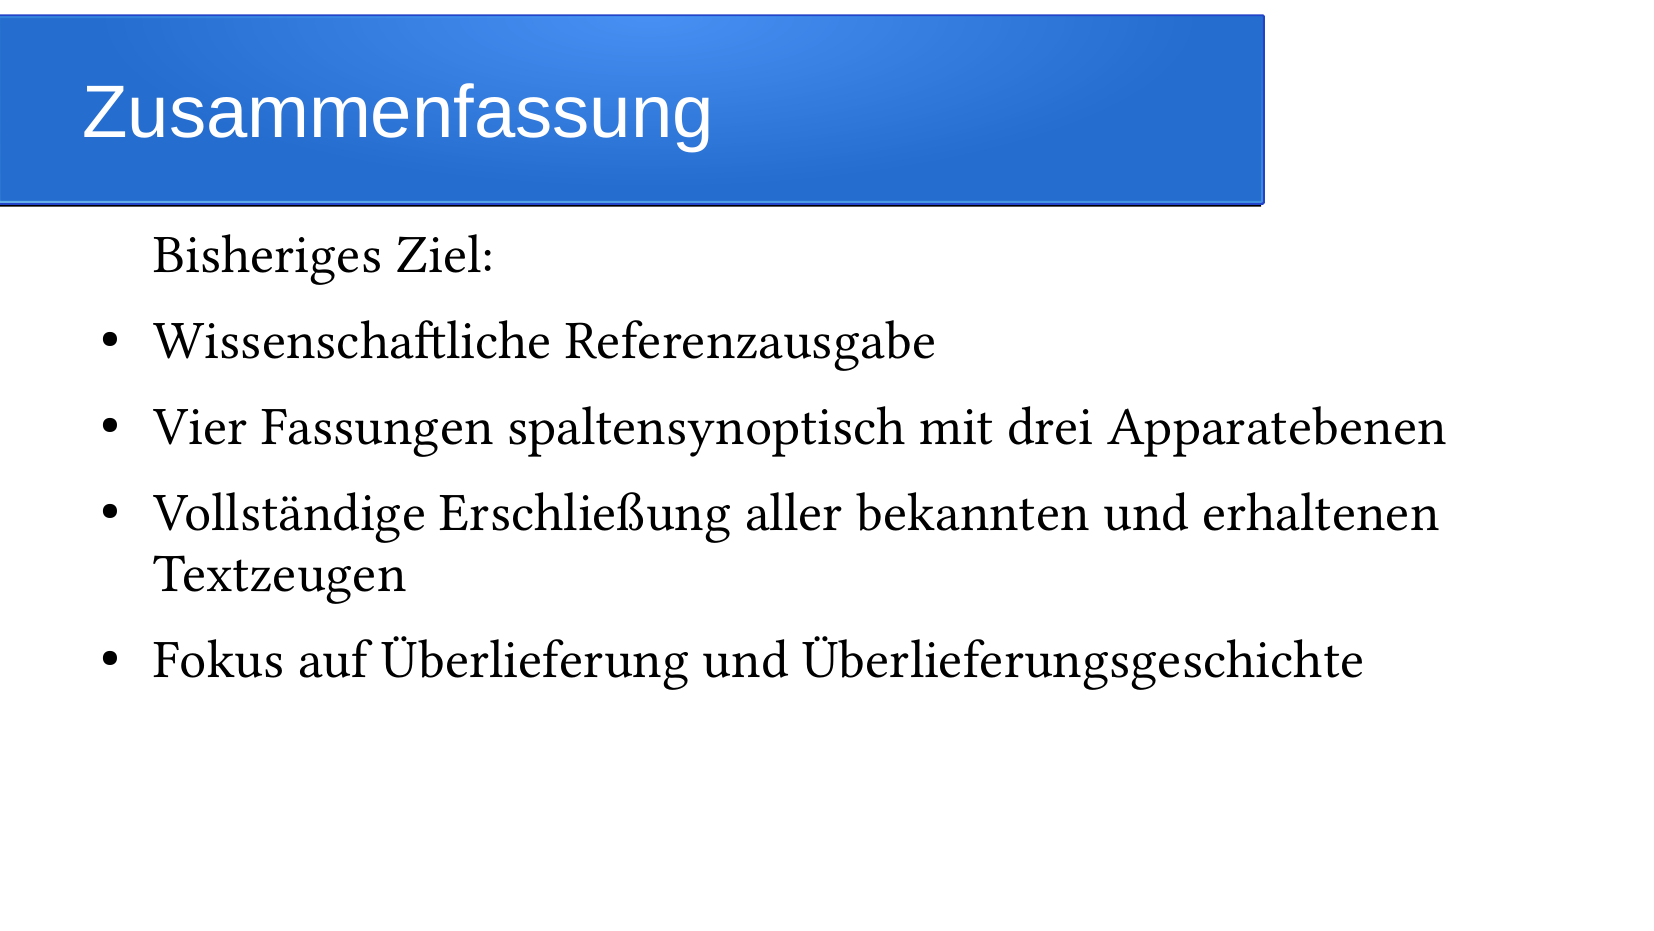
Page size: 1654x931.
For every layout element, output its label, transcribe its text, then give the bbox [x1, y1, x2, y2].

list Bisheriges Ziel: Wissenschaftliche Referenzausgabe Vier Fassungen spaltensynoptisch mit drei Apparatebenen Vollständige Erschließung aller bekannten und erhaltenen Textzeugen Fokus auf Überlieferung und Überlieferungsgeschichte [82, 224, 1571, 764]
title Zusammenfassung [82, 35, 1235, 189]
